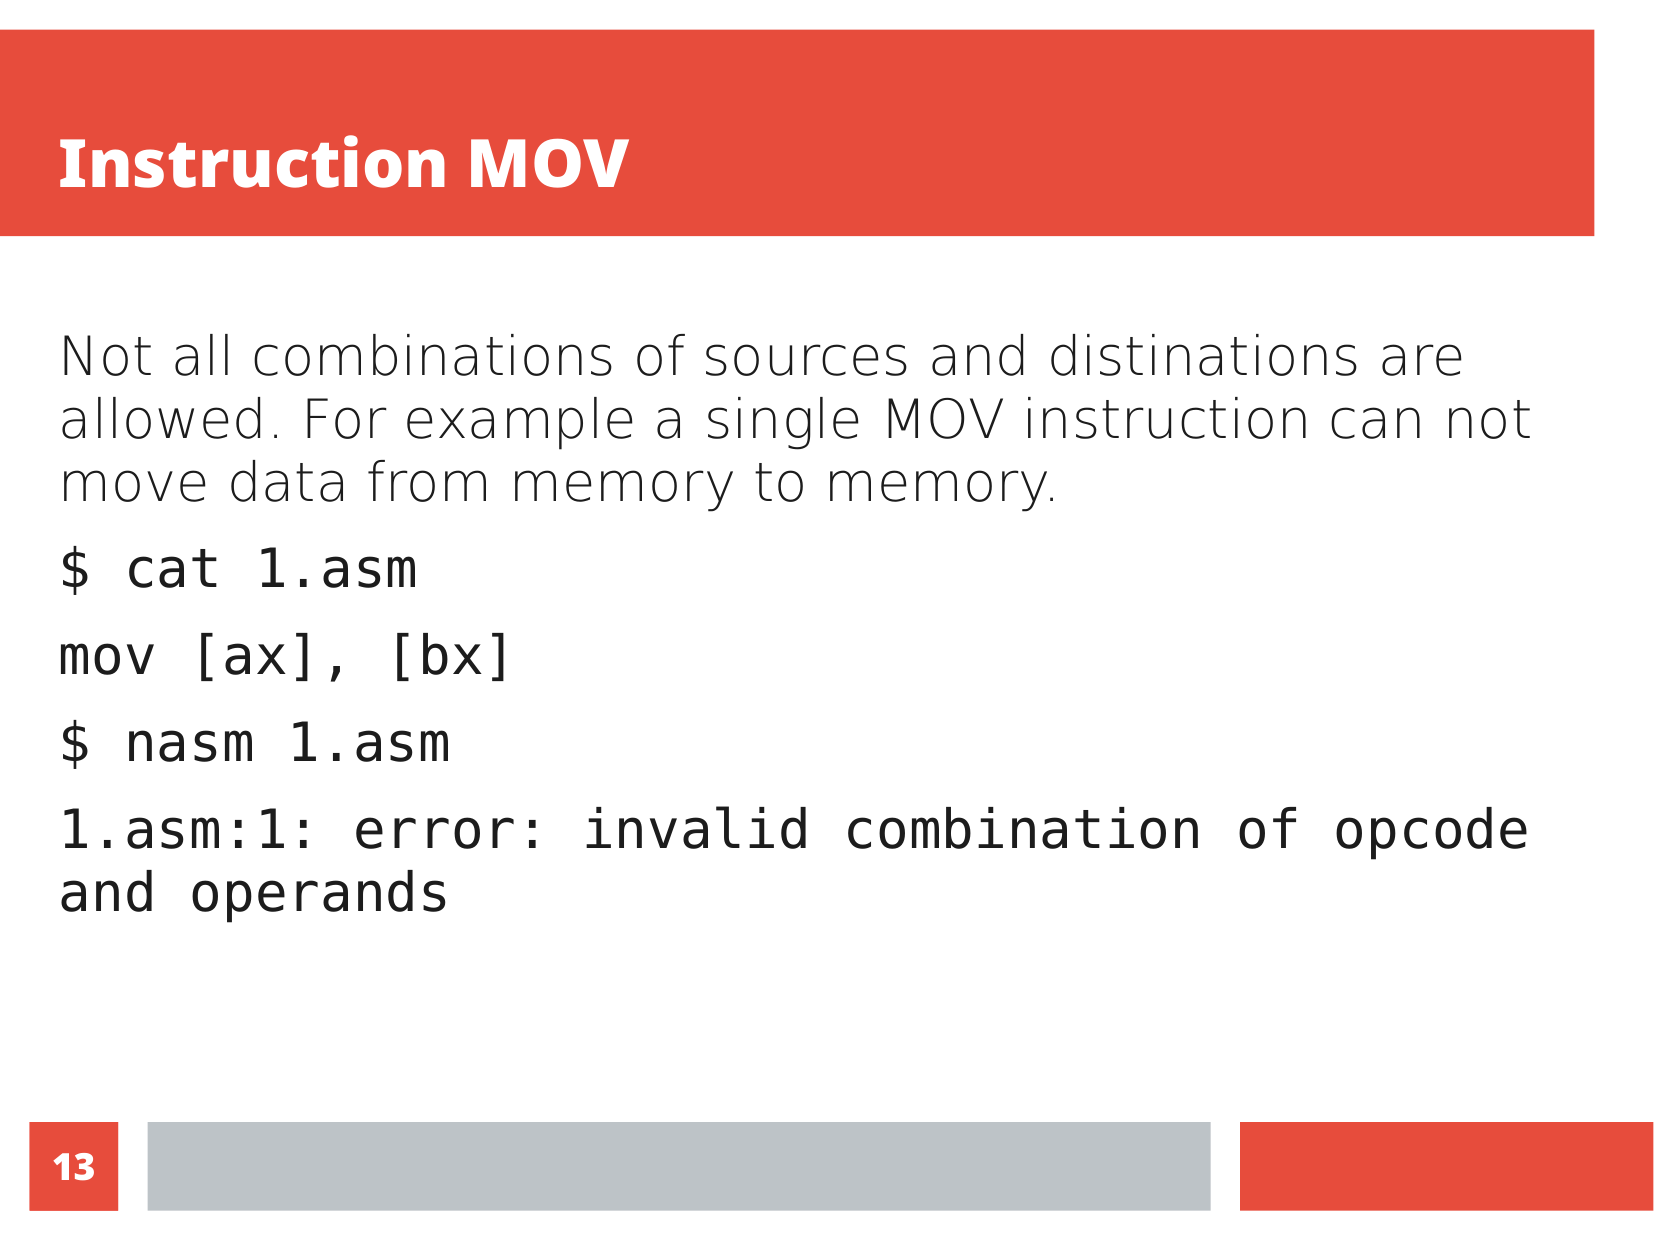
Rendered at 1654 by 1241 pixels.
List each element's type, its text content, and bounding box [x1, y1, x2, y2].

list Not all combinations of sources and distinations are allowed. For example a single MOV instruction can not move data from memory to memory. $ cat 1.asm mov [ax], [bx] $ nasm 1.asm 1.asm:1: error: invalid combination of opcode and operands [59, 324, 1565, 1093]
title Instruction MOV [59, 59, 1595, 207]
